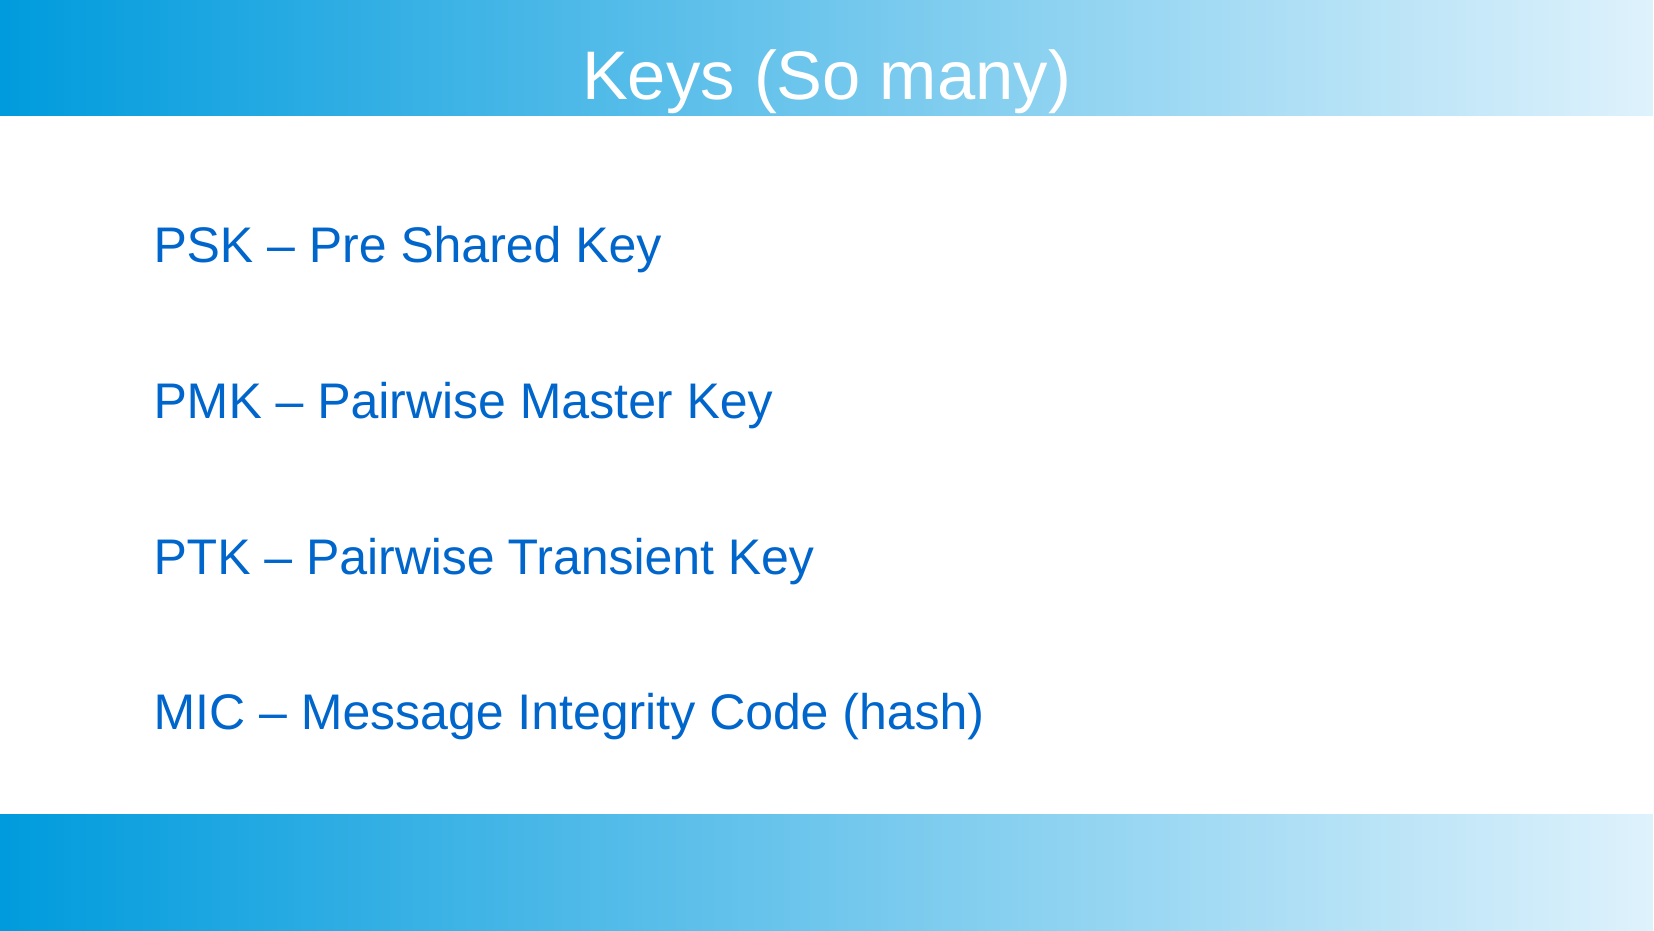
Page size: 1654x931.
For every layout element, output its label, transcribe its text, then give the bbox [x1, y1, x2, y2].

title Keys (So many) [82, 37, 1571, 116]
list PSK – Pre Shared Key PMK – Pairwise Master Key PTK – Pairwise Transient Key MIC – Message Integrity Code (hash) [82, 217, 1571, 758]
